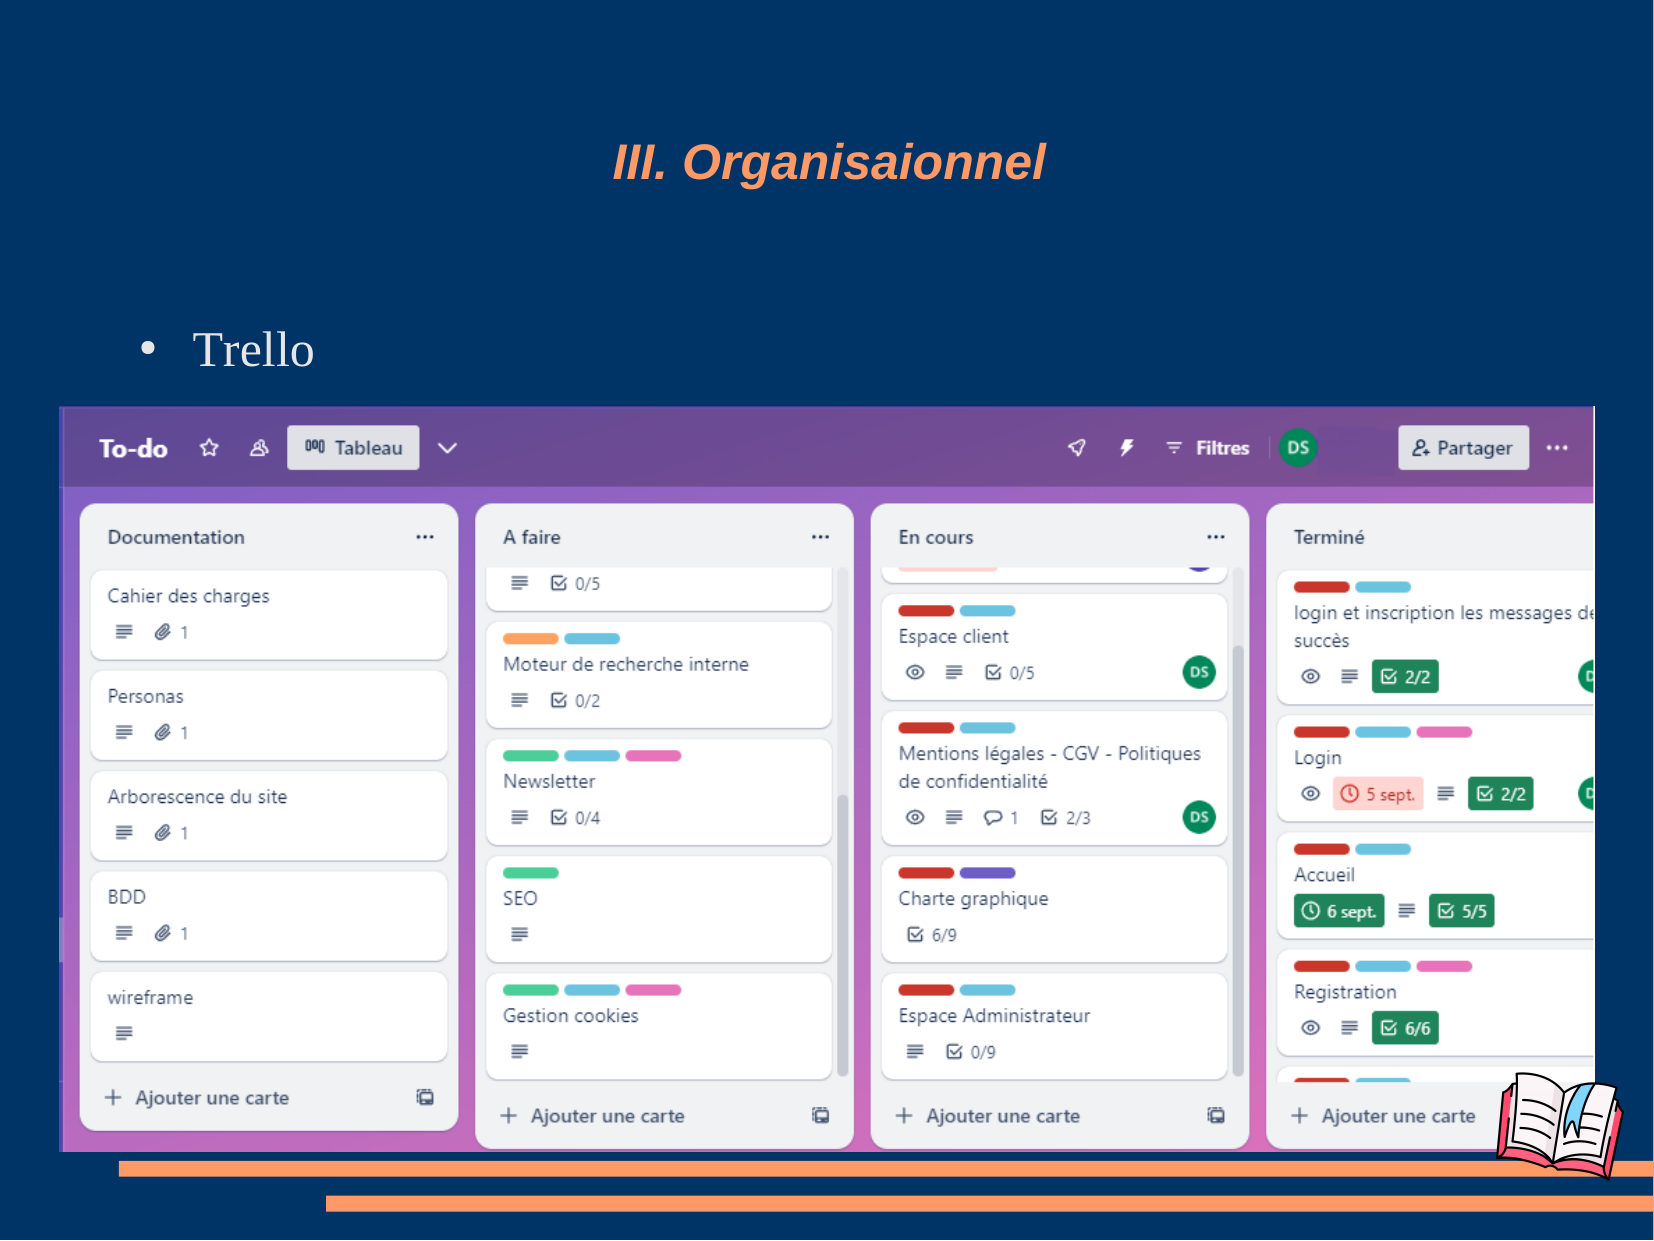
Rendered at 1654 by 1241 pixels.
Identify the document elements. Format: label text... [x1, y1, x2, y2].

title III. Organisaionnel [123, 58, 1536, 266]
list Trello [121, 322, 1561, 406]
picture [59, 406, 1624, 1191]
